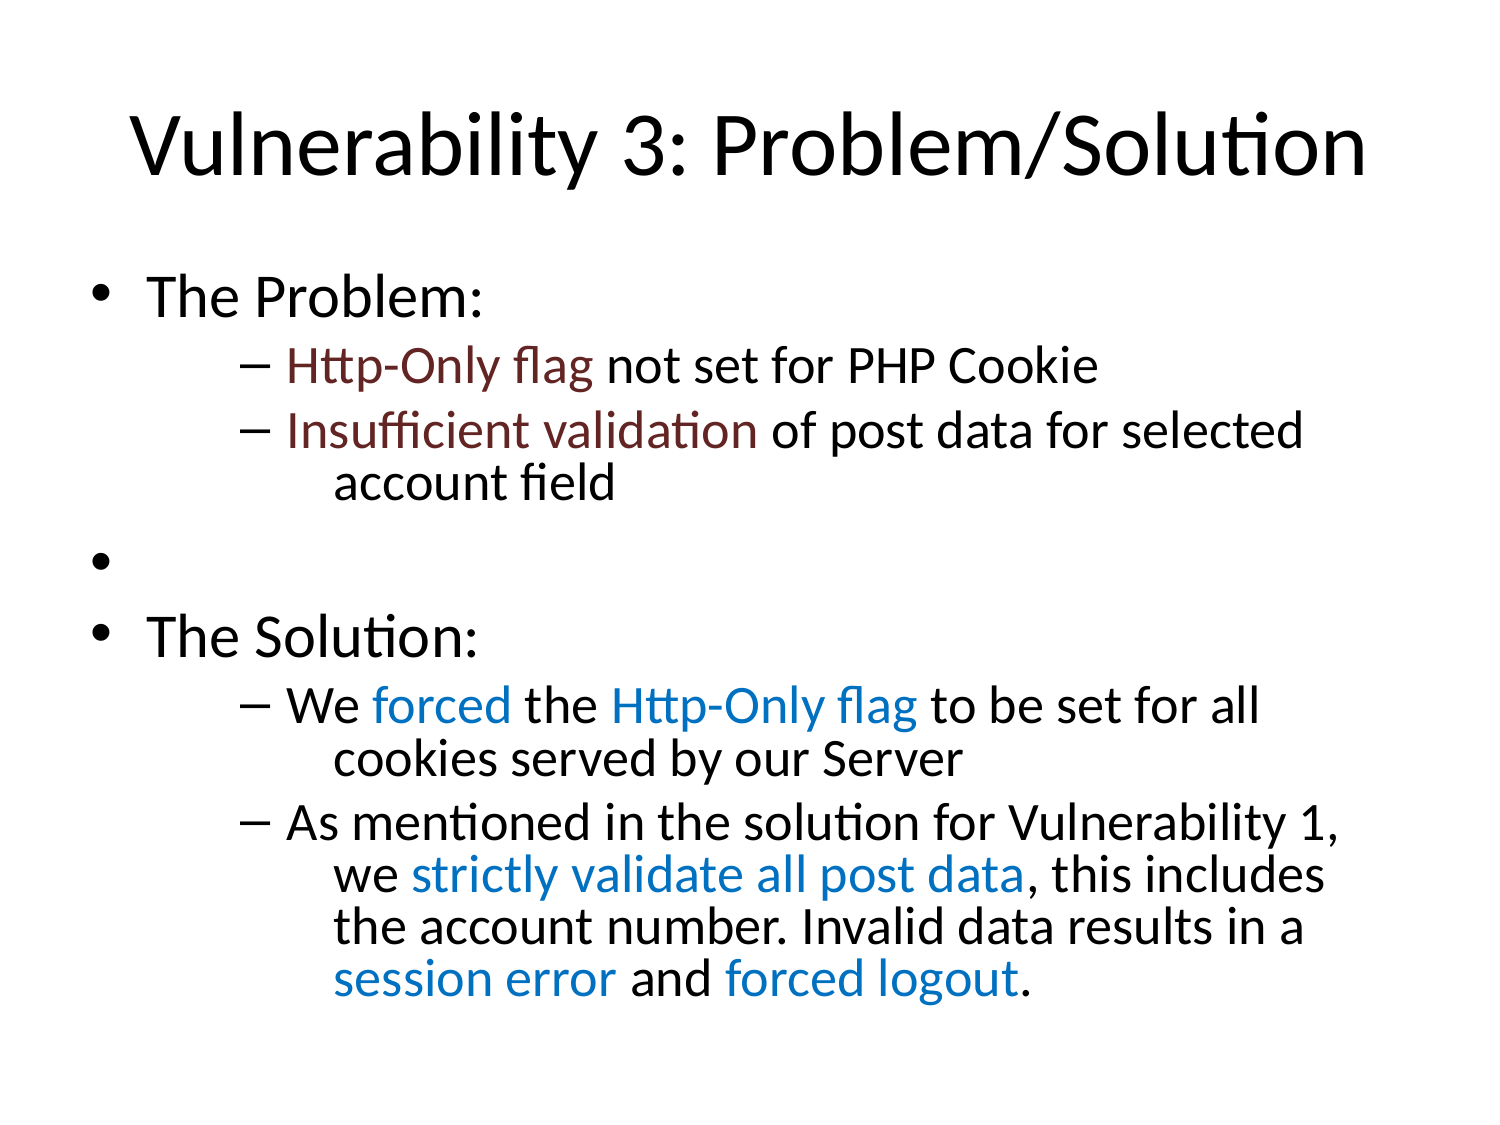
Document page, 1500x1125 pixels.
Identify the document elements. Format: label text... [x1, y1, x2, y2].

title Vulnerability 3: Problem/Solution [75, 45, 1426, 233]
list The Problem: Http-Only flag not set for PHP Cookie Insufficient validation of post data for selected account field The Solution: We forced the Http-Only flag to be set for all cookies served by our Server As mentioned in the solution for Vulnerability 1, we strictly validate all post data, this includes the account number. Invalid data results in a session error and forced logout. [75, 262, 1426, 1047]
